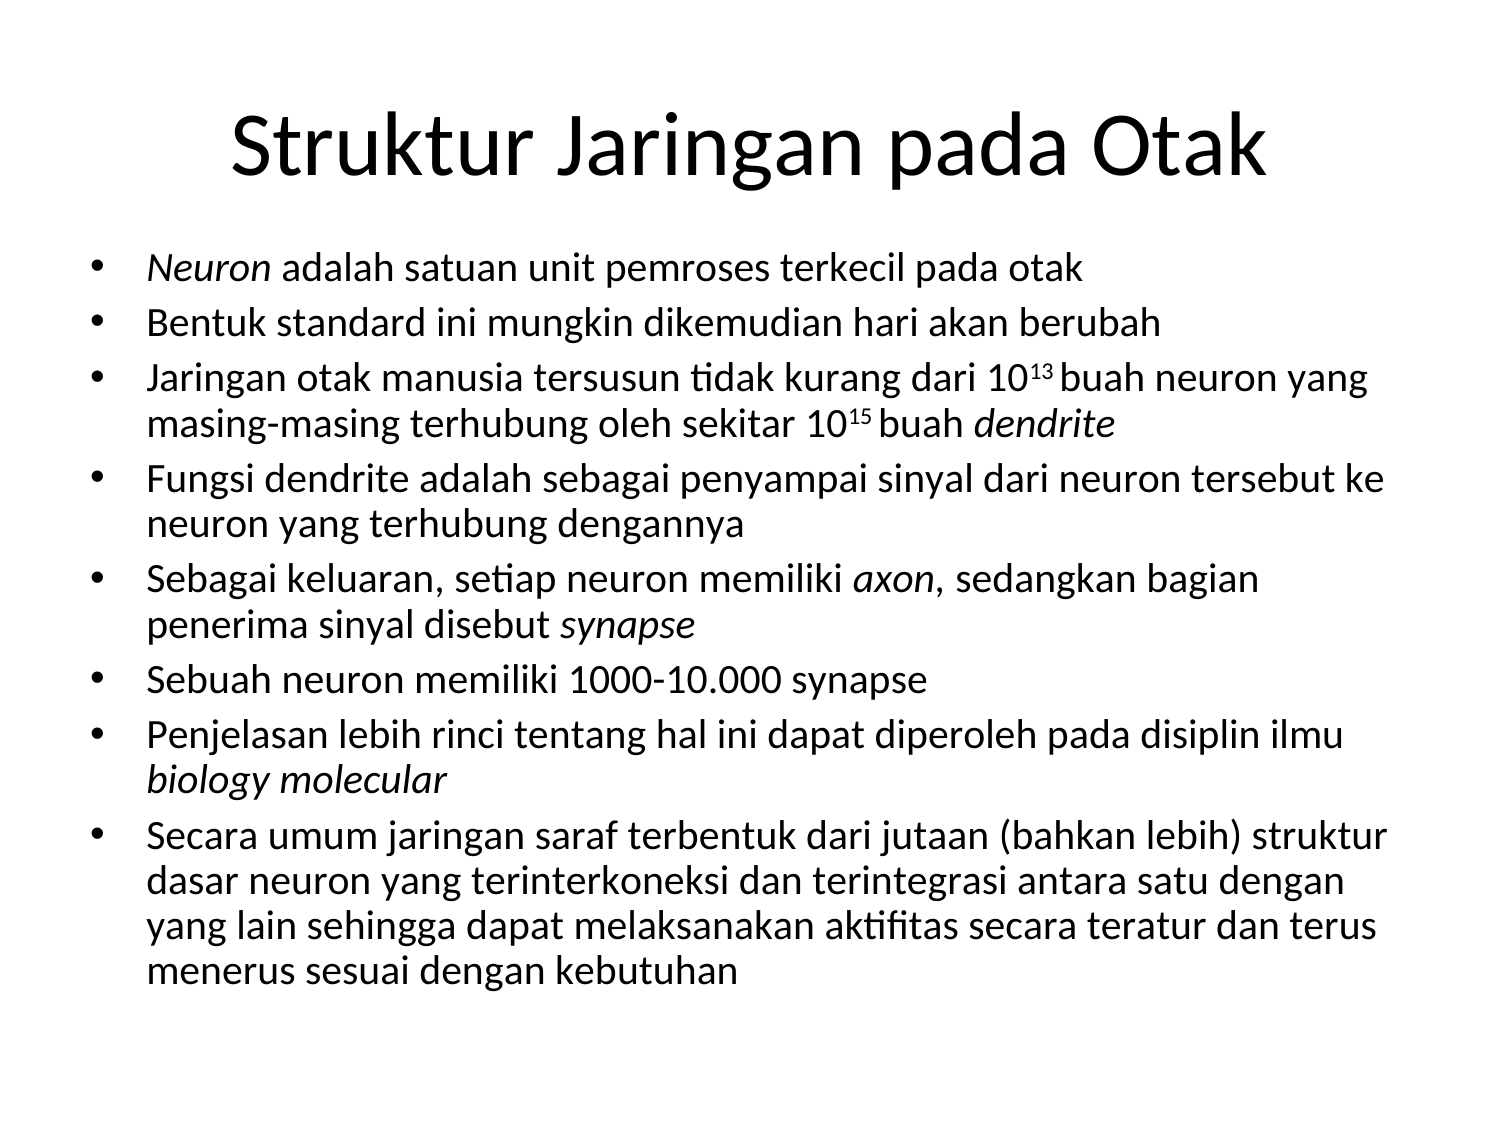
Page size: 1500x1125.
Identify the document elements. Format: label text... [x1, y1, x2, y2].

list Neuron adalah satuan unit pemroses terkecil pada otak Bentuk standard ini mungkin dikemudian hari akan berubah Jaringan otak manusia tersusun tidak kurang dari 1013 buah neuron yang masing-masing terhubung oleh sekitar 1015 buah dendrite Fungsi dendrite adalah sebagai penyampai sinyal dari neuron tersebut ke neuron yang terhubung dengannya Sebagai keluaran, setiap neuron memiliki axon, sedangkan bagian penerima sinyal disebut synapse Sebuah neuron memiliki 1000-10.000 synapse Penjelasan lebih rinci tentang hal ini dapat diperoleh pada disiplin ilmu biology molecular Secara umum jaringan saraf terbentuk dari jutaan (bahkan lebih) struktur dasar neuron yang terinterkoneksi dan terintegrasi antara satu dengan yang lain sehingga dapat melaksanakan aktifitas secara teratur dan terus menerus sesuai dengan kebutuhan [75, 237, 1426, 1030]
title Struktur Jaringan pada Otak [75, 45, 1426, 233]
